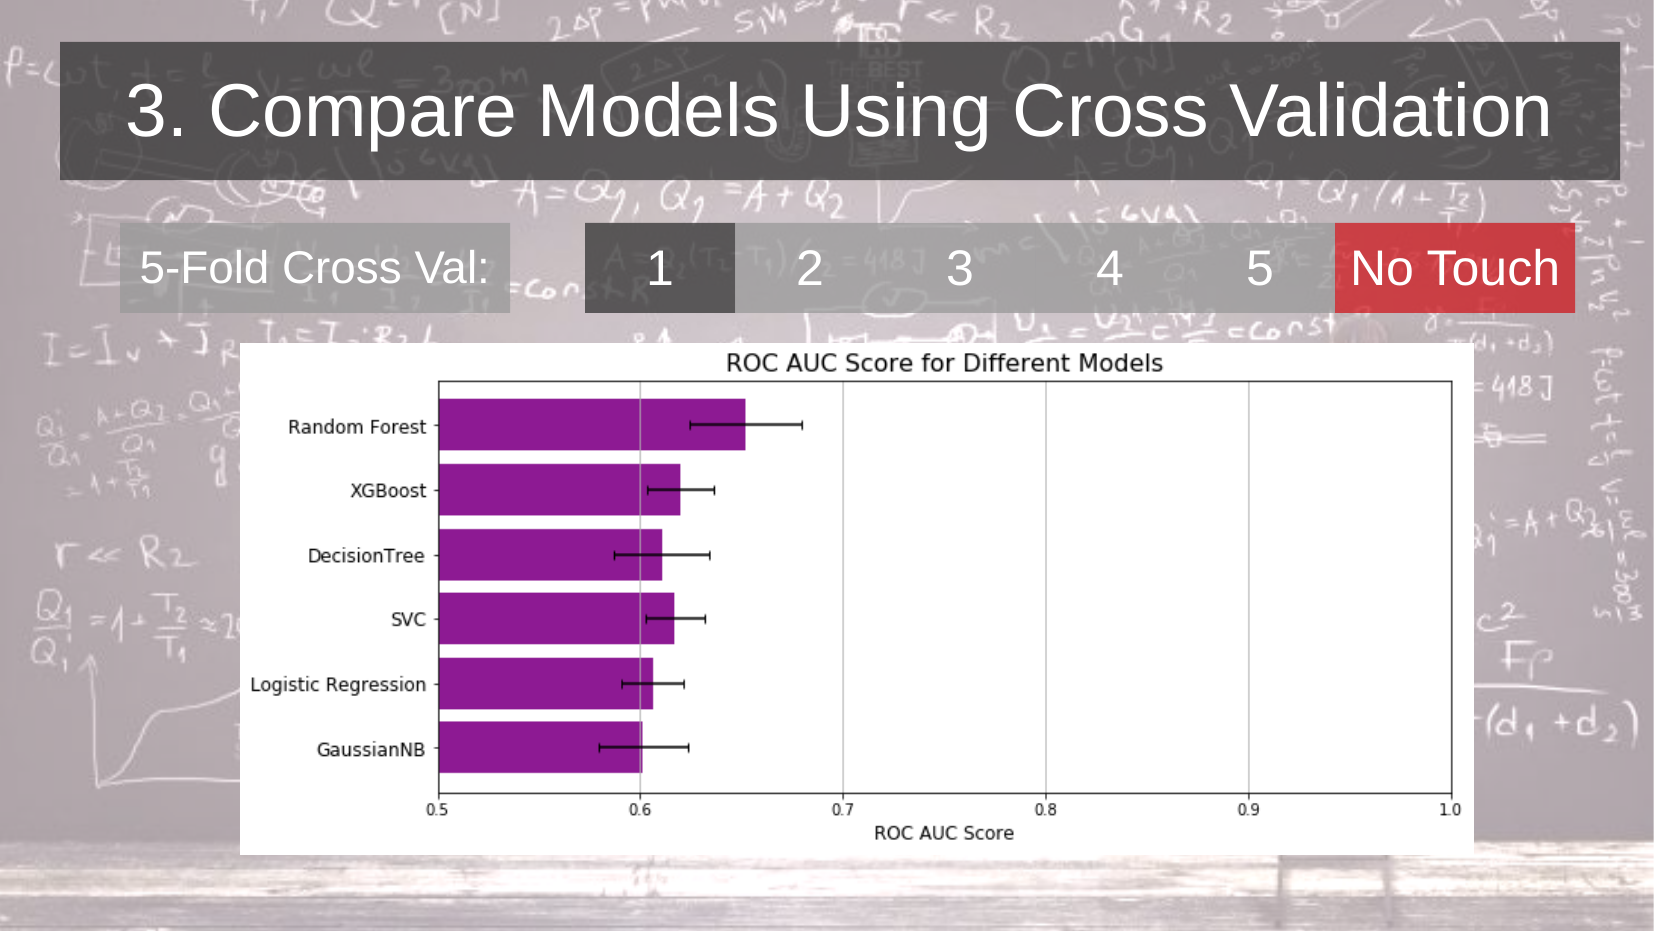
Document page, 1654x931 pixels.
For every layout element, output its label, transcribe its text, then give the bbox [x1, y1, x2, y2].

title 5-Fold Cross Val: [120, 222, 511, 313]
title 3 [885, 222, 1035, 313]
picture [240, 343, 1474, 856]
title No Touch [1335, 222, 1576, 313]
title 4 [1035, 222, 1185, 313]
title 2 [735, 222, 885, 313]
title 1 [585, 222, 735, 313]
title 3. Compare Models Using Cross Validation [60, 41, 1621, 181]
title 5 [1185, 222, 1335, 313]
text_box [0, 0, 1654, 931]
